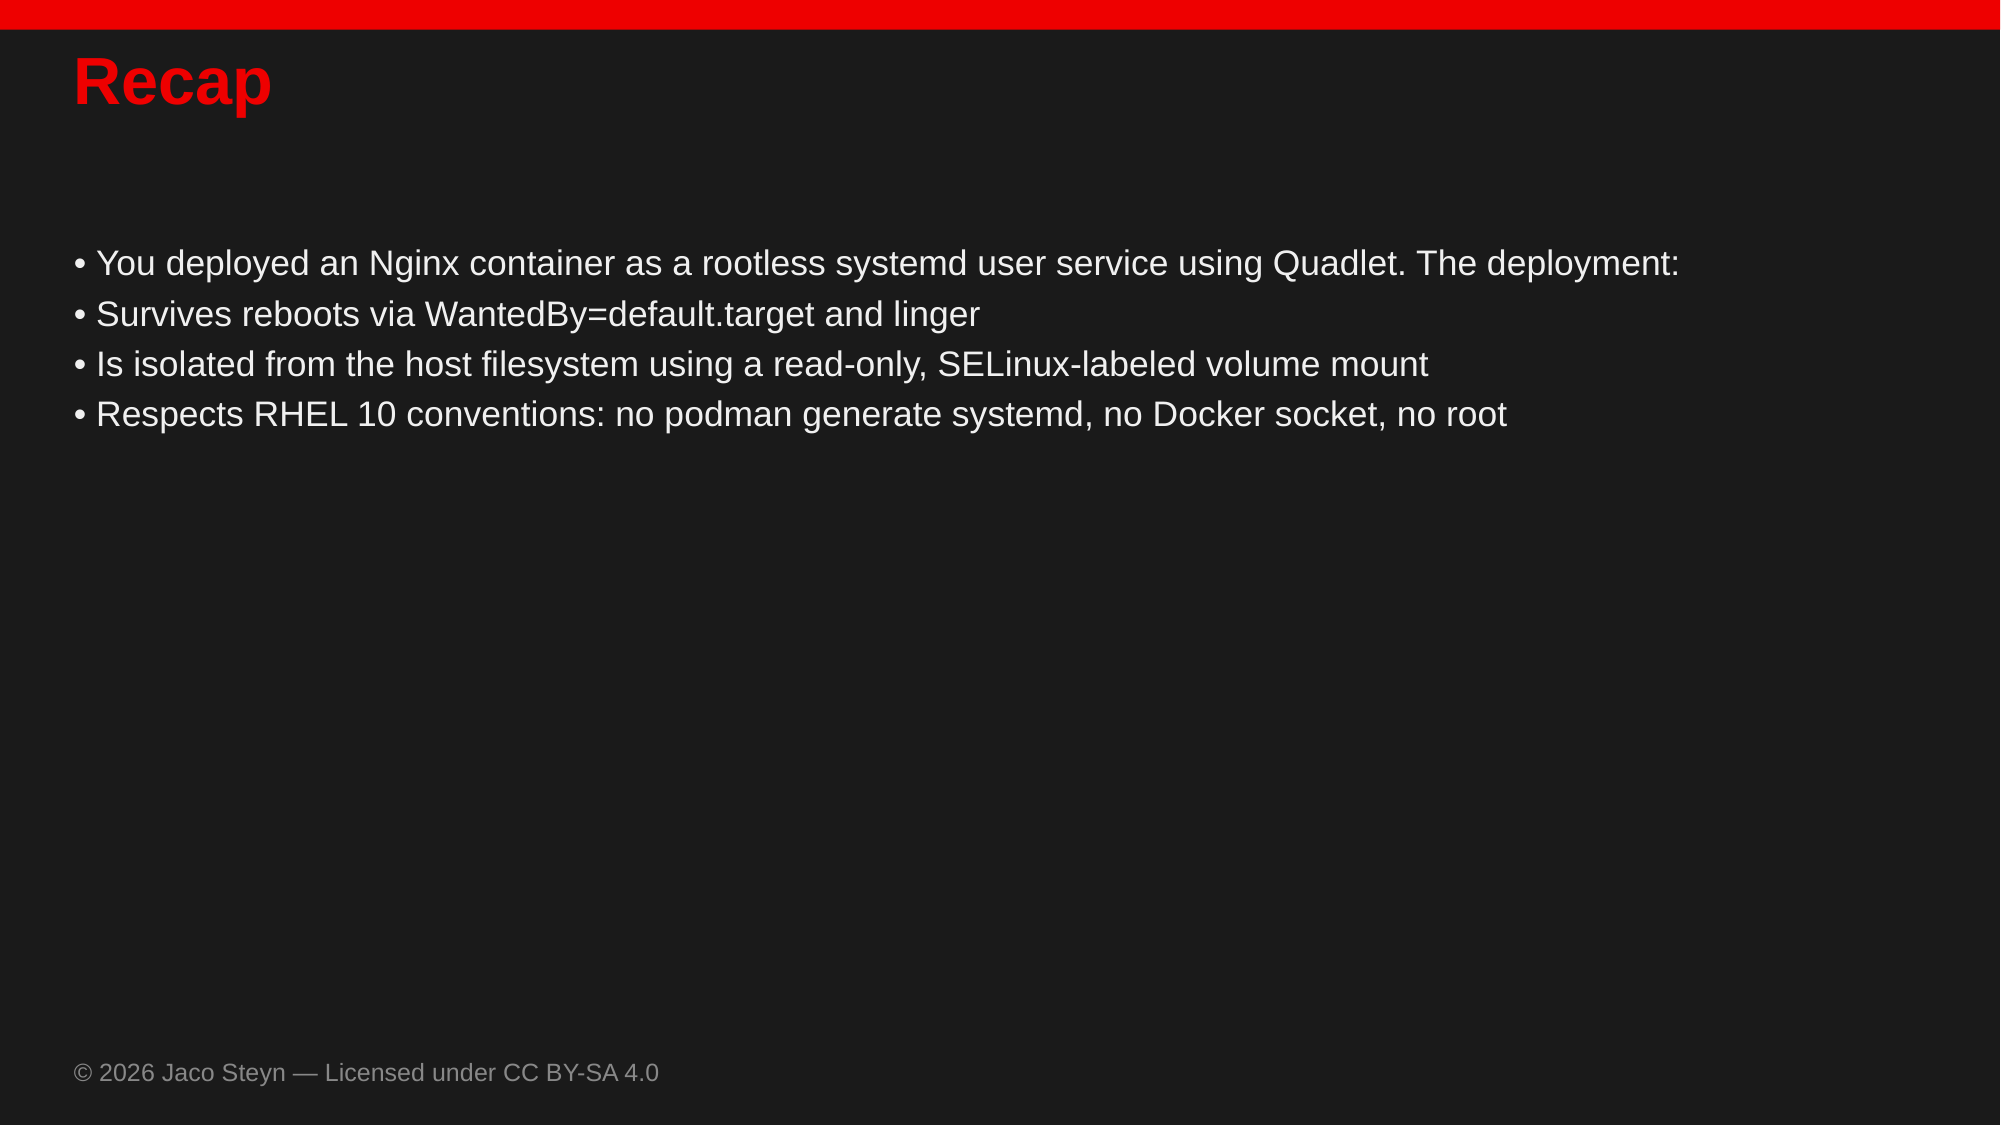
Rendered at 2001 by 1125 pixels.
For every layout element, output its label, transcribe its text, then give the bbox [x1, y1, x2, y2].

text_box [0, 0, 2001, 30]
text_box Recap [59, 36, 1942, 208]
text_box • You deployed an Nginx container as a rootless systemd user service using Quadlet. The deployment: • Survives reboots via WantedBy=default.target and linger • Is isolated from the host filesystem using a read-only, SELinux-labeled volume mount • Respects RHEL 10 conventions: no podman generate systemd, no Docker socket, no root [59, 236, 1942, 1037]
text_box © 2026 Jaco Steyn — Licensed under CC BY-SA 4.0 [59, 1051, 1942, 1093]
